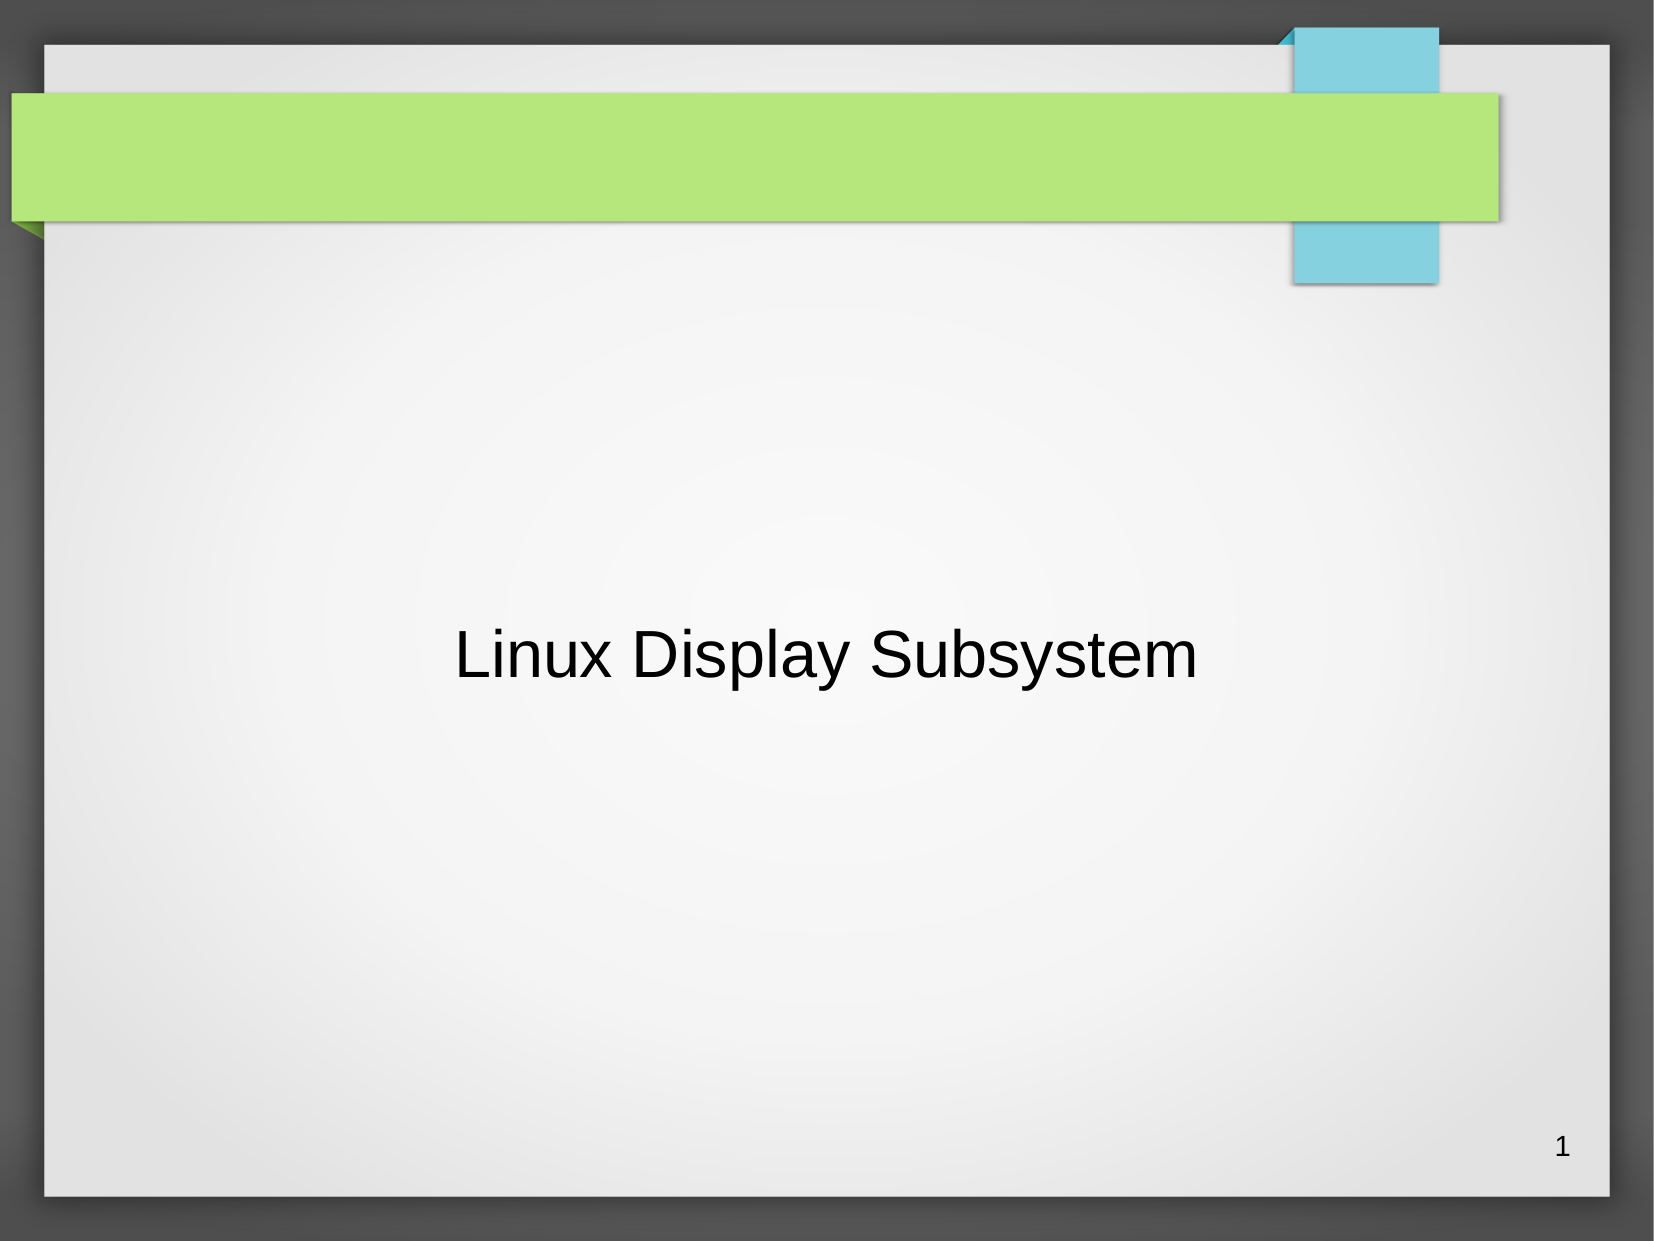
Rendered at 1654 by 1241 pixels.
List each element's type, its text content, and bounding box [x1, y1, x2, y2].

picture [0, 0, 1654, 1241]
subtitle Linux Display Subsystem [82, 295, 1571, 1015]
